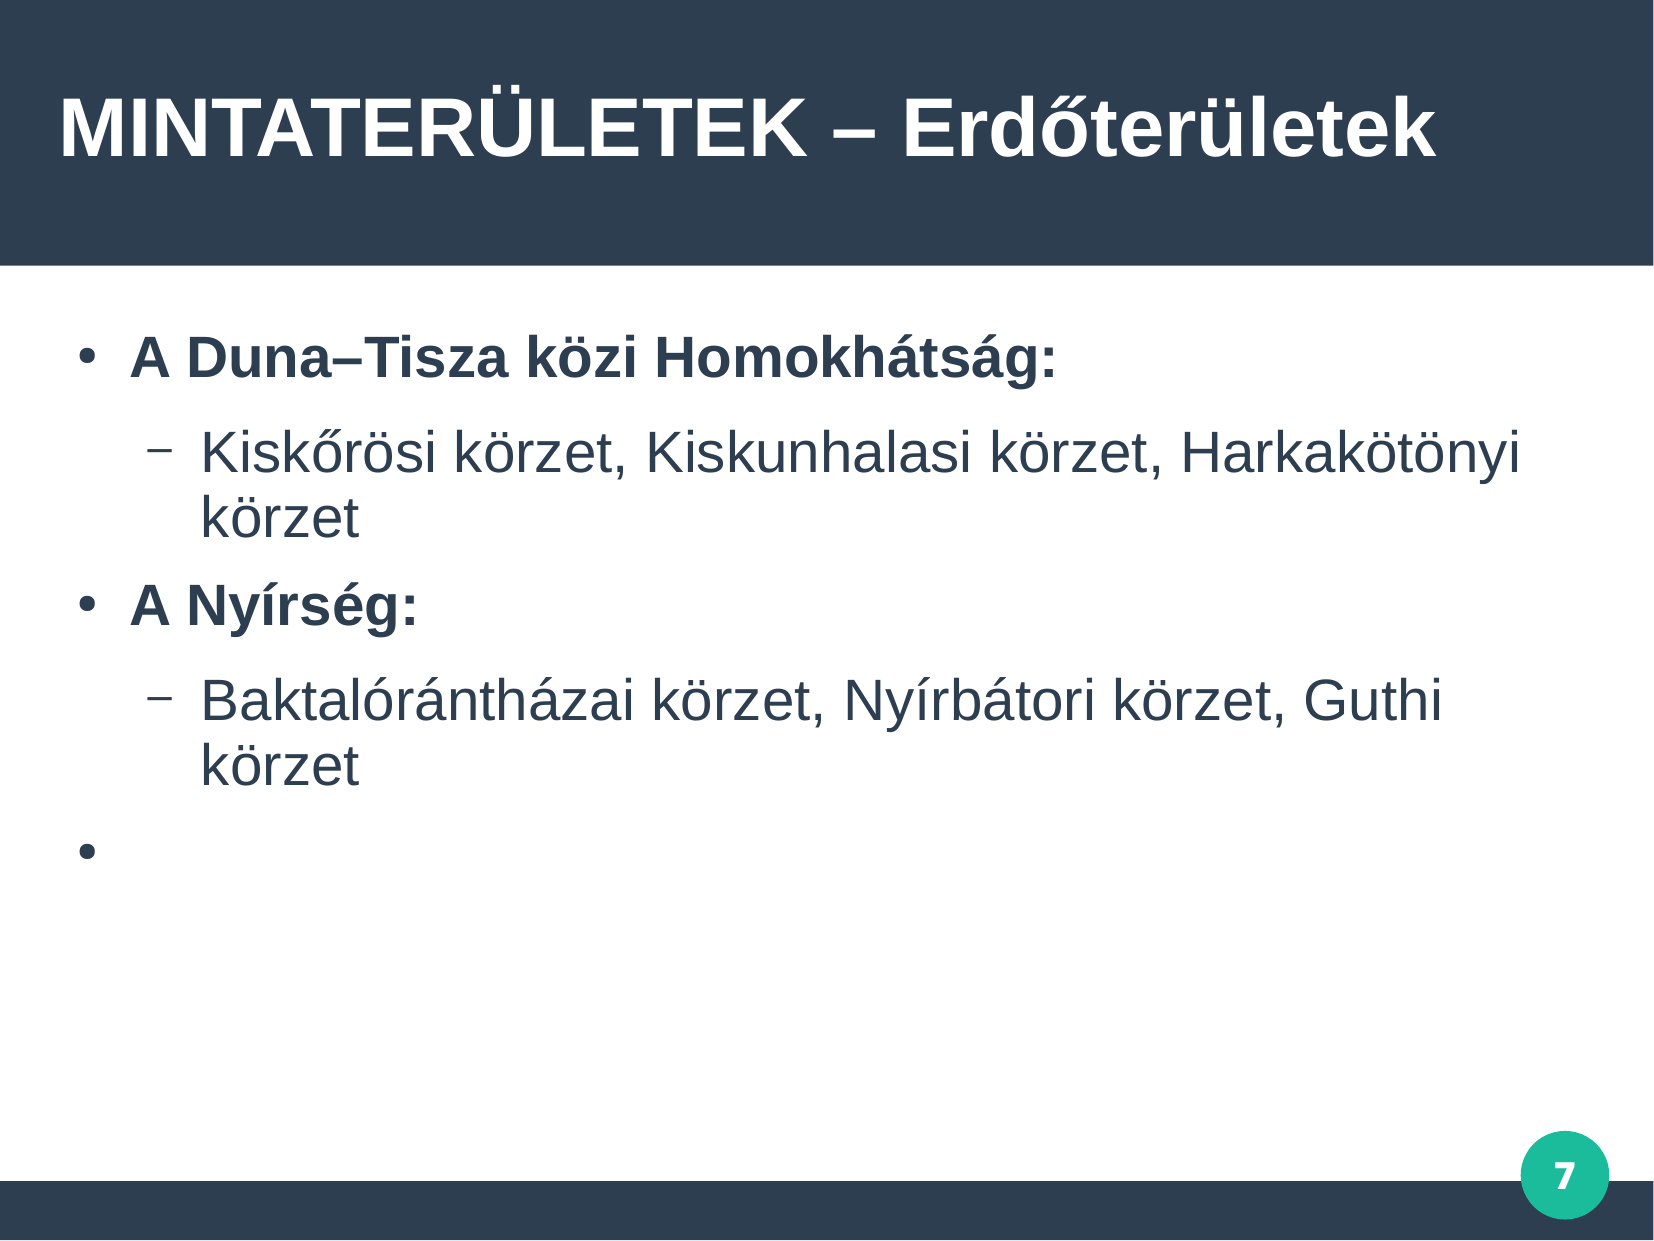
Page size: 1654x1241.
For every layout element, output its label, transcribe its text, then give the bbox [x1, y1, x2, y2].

title MINTATERÜLETEK – Erdőterületek [59, 49, 1595, 207]
list A Duna–Tisza közi Homokhátság: Kiskőrösi körzet, Kiskunhalasi körzet, Harkakötönyi körzet A Nyírség: Baktalórántházai körzet, Nyírbátori körzet, Guthi körzet [59, 324, 1595, 1152]
